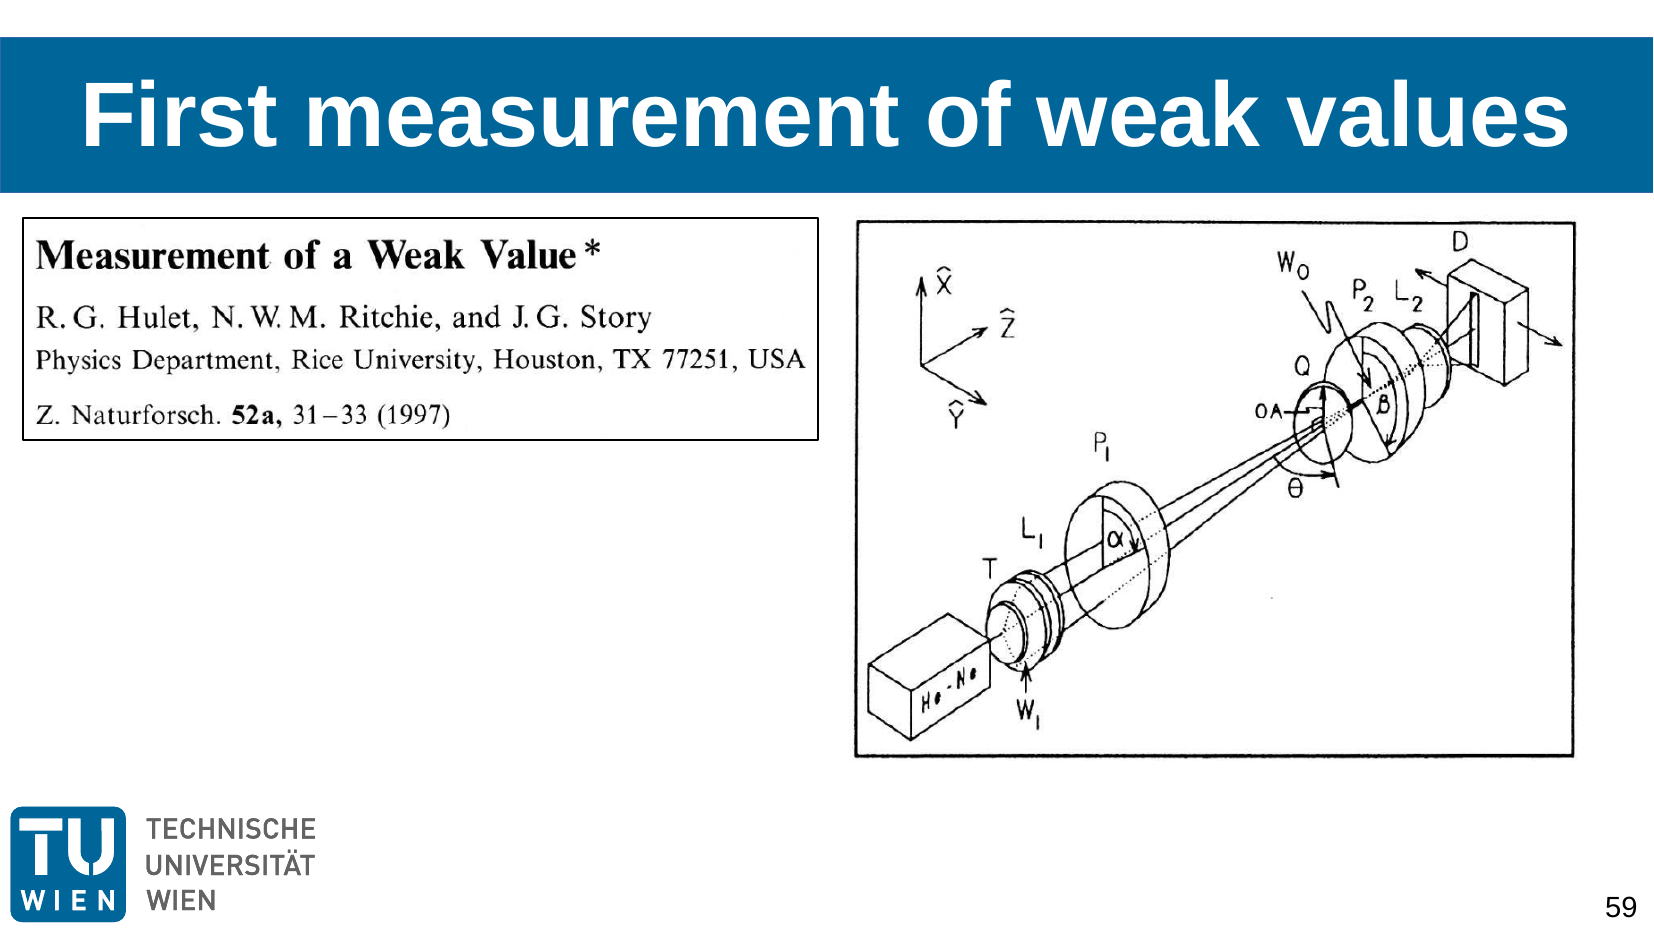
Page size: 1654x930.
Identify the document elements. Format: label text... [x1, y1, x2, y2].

picture [840, 205, 1591, 768]
title First measurement of weak values [0, 37, 1653, 193]
picture [24, 219, 818, 440]
